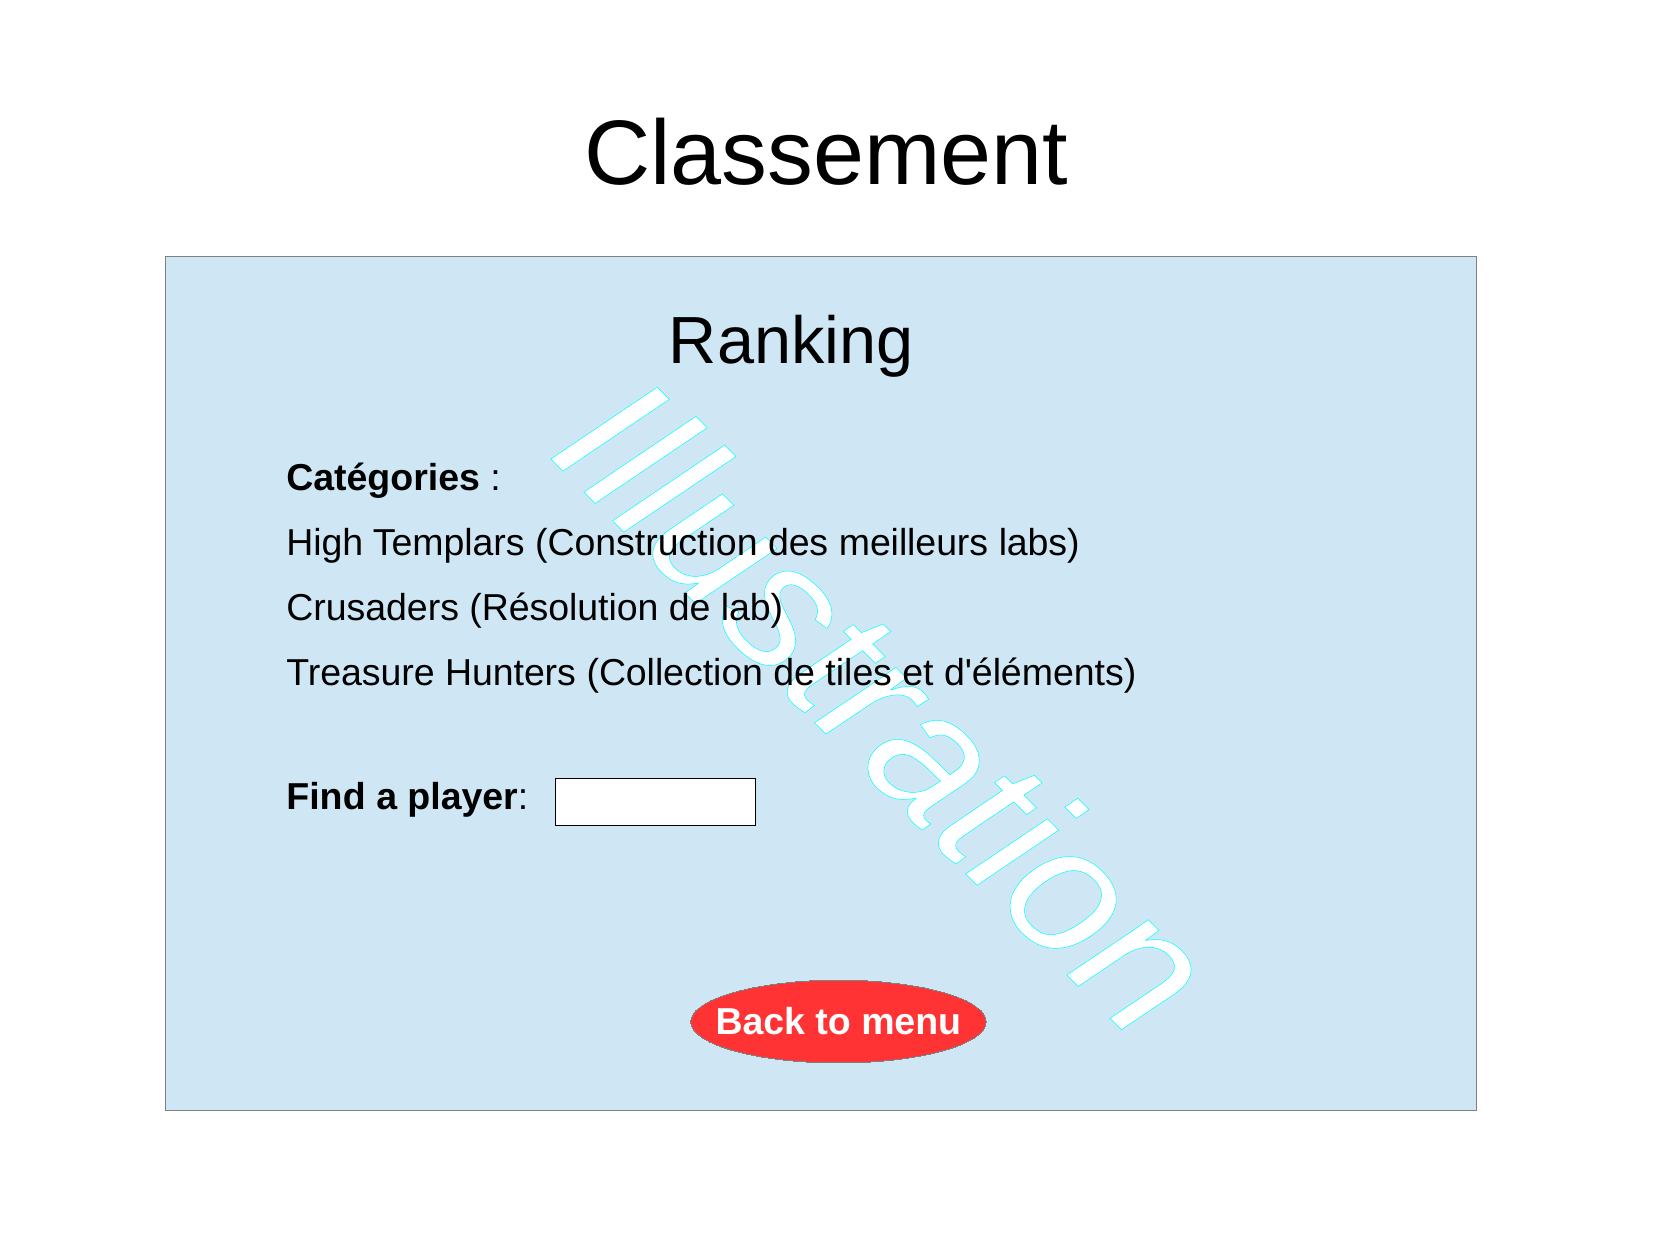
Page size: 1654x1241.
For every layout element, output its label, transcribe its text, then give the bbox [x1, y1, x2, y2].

text_box Illustration [673, 701, 1285, 1130]
text_box Illustration [543, 571, 980, 643]
text_box [165, 257, 1477, 1111]
text_box Find a player: [271, 767, 567, 826]
text_box Back to menu [690, 980, 987, 1063]
text_box Illustration [530, 324, 785, 448]
text_box Ranking [654, 295, 929, 385]
text_box High Templars (Construction des meilleurs labs) [271, 513, 1193, 571]
text_box Treasure Hunters (Collection de tiles et d'éléments) [271, 643, 1158, 701]
title Classement [82, 49, 1571, 257]
text_box Illustration [479, 507, 850, 513]
text_box Catégories : [271, 448, 1193, 507]
text_box Crusaders (Résolution de lab) [271, 578, 827, 636]
